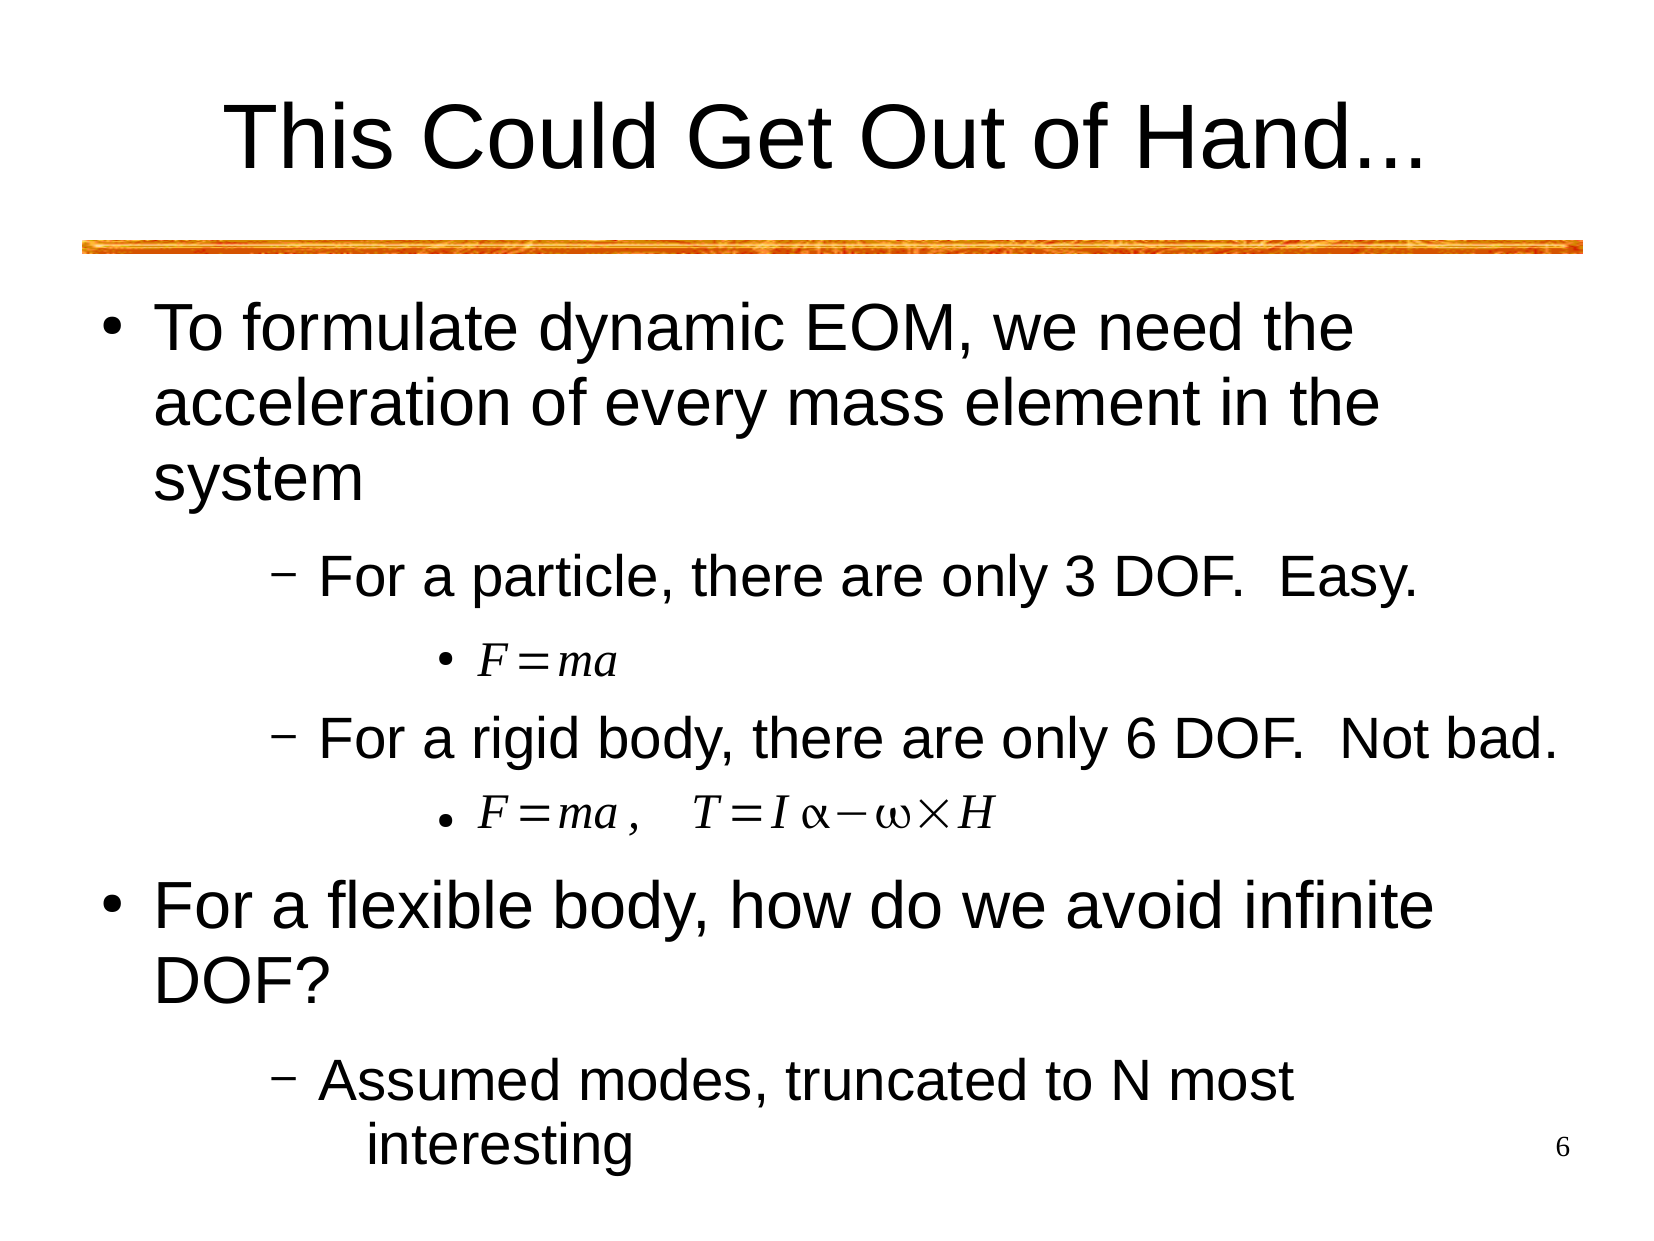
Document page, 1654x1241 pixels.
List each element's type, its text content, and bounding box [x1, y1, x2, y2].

list To formulate dynamic EOM, we need the acceleration of every mass element in the system For a particle, there are only 3 DOF. Easy. For a rigid body, there are only 6 DOF. Not bad. For a flexible body, how do we avoid infinite DOF? Assumed modes, truncated to N most interesting [82, 290, 1571, 1177]
chart [468, 632, 624, 688]
picture [82, 240, 1583, 254]
title This Could Get Out of Hand... [82, 49, 1571, 226]
chart [468, 783, 1001, 845]
